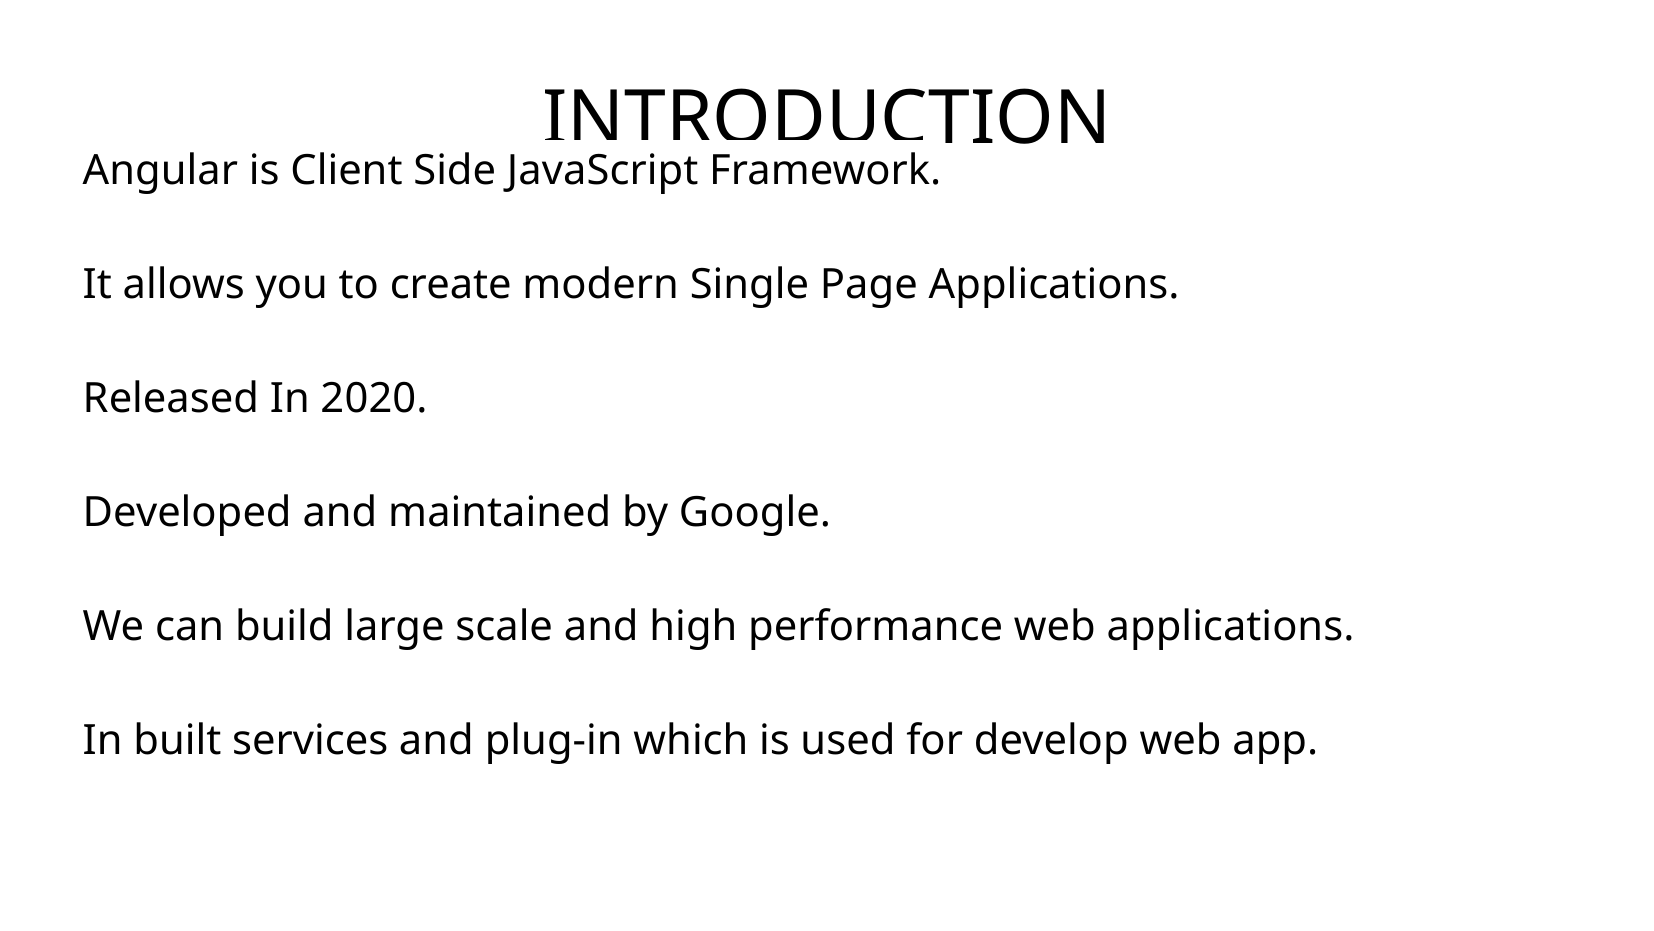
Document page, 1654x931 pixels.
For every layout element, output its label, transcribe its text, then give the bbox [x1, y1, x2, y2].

title INTRODUCTION [82, 37, 1571, 193]
subtitle Angular is Client Side JavaScript Framework. It allows you to create modern Single Page Applications. Released In 2020. Developed and maintained by Google. We can build large scale and high performance web applications. In built services and plug-in which is used for develop web app. [82, 248, 1571, 887]
